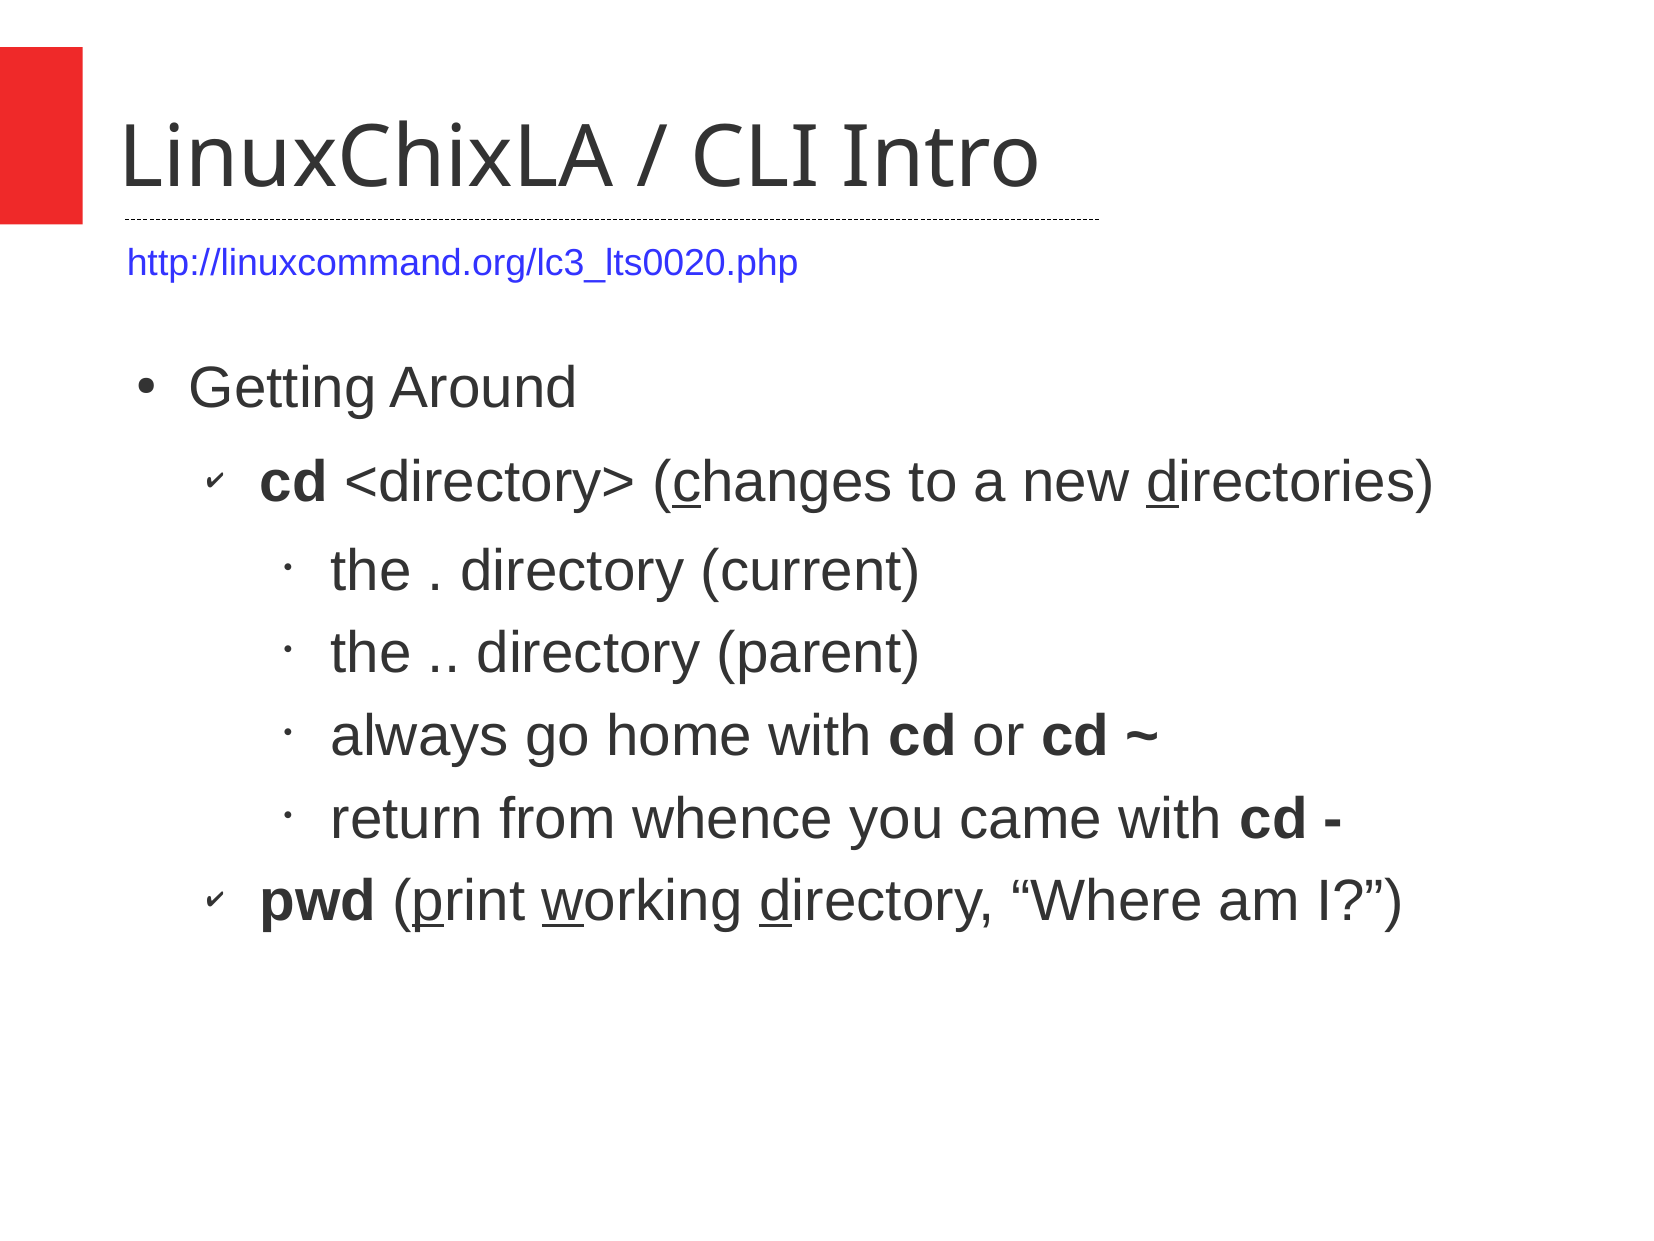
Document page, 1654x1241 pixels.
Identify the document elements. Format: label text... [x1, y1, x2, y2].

text_box http://linuxcommand.org/lc3_lts0020.php [112, 234, 814, 334]
title LinuxChixLA / CLI Intro [118, 49, 1571, 257]
list Getting Around cd <directory> (changes to a new directories) the . directory (current) the .. directory (parent) always go home with cd or cd ~ return from whence you came with cd - pwd (print working directory, “Where am I?”) [118, 354, 1536, 1074]
